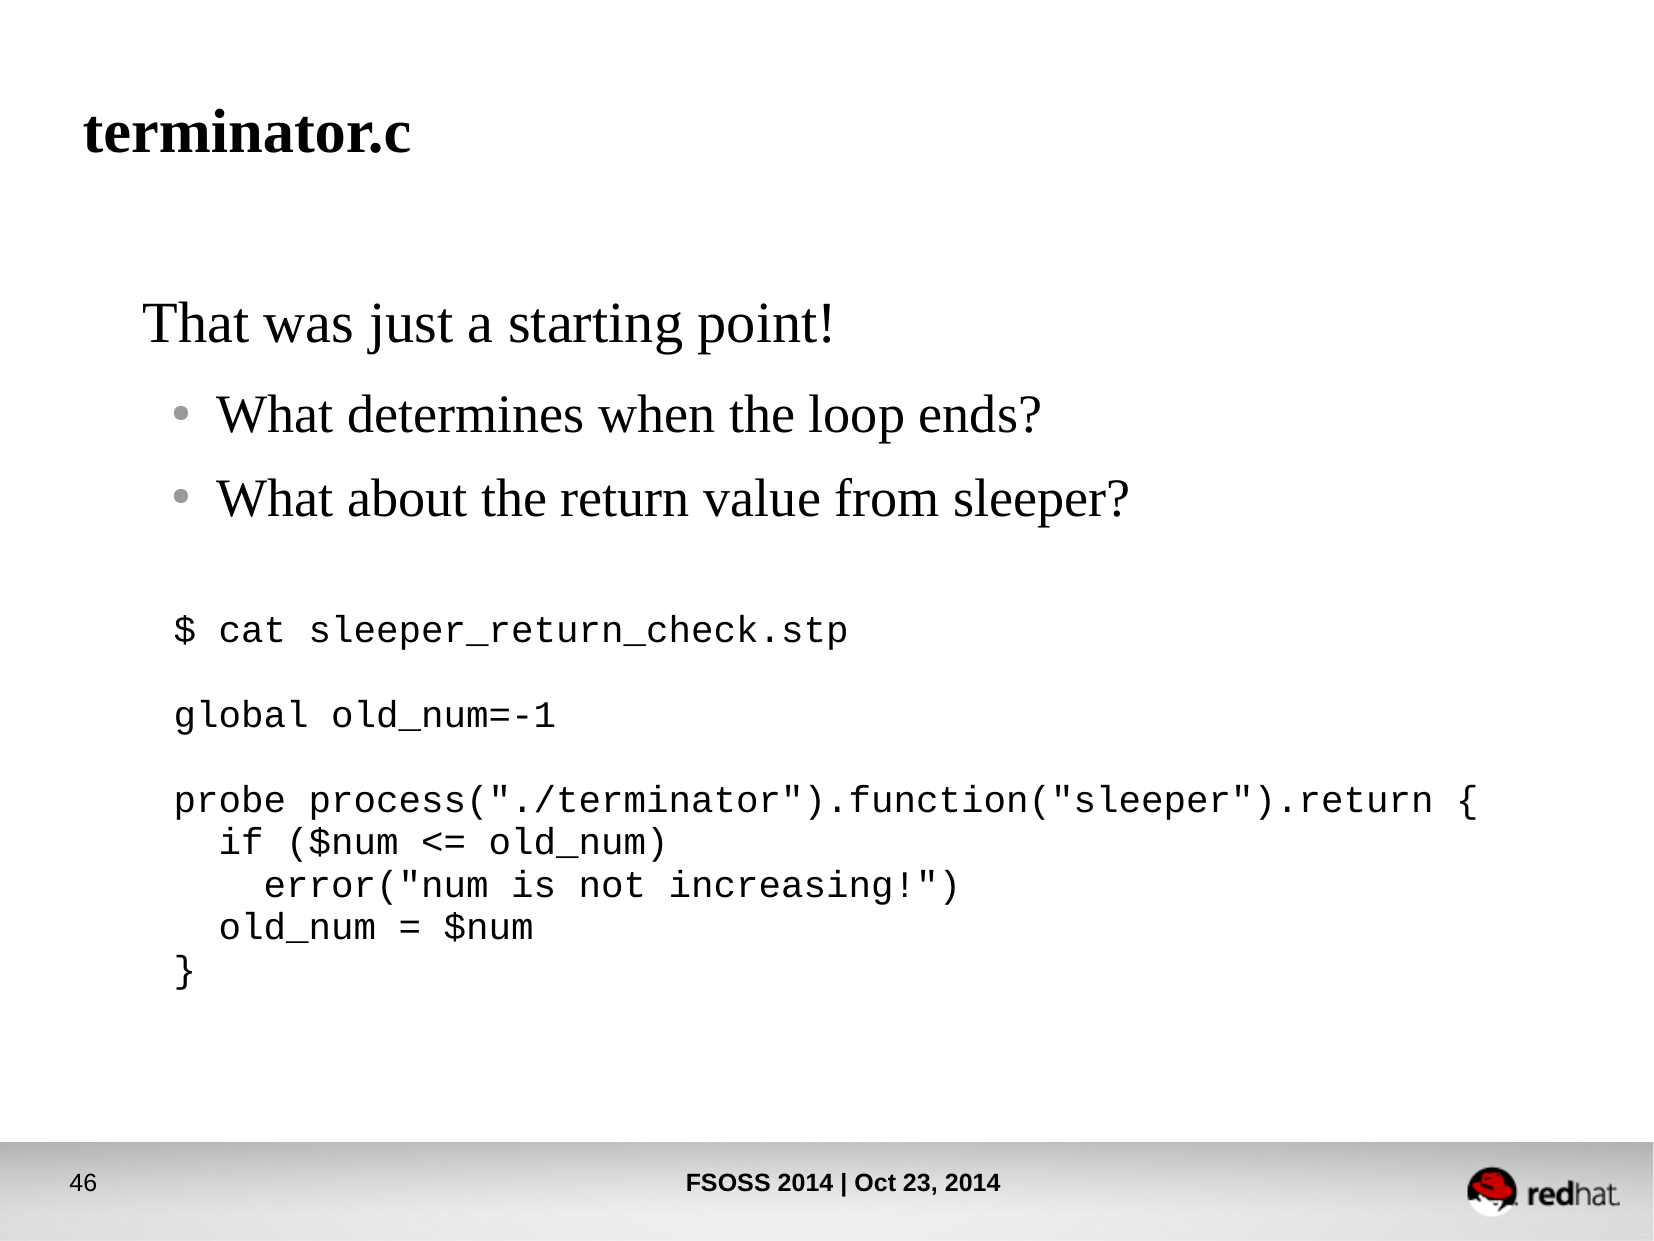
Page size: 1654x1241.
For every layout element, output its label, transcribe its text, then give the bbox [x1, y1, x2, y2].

picture [0, 1142, 1654, 1241]
list That was just a starting point! What determines when the loop ends? What about the return value from sleeper? [82, 290, 1571, 995]
text_box $ cat sleeper_return_check.stp global old_num=-1 probe process("./terminator").function("sleeper").return { if ($num <= old_num) error("num is not increasing!") old_num = $num } [158, 603, 1624, 1087]
title terminator.c [82, 49, 1571, 257]
